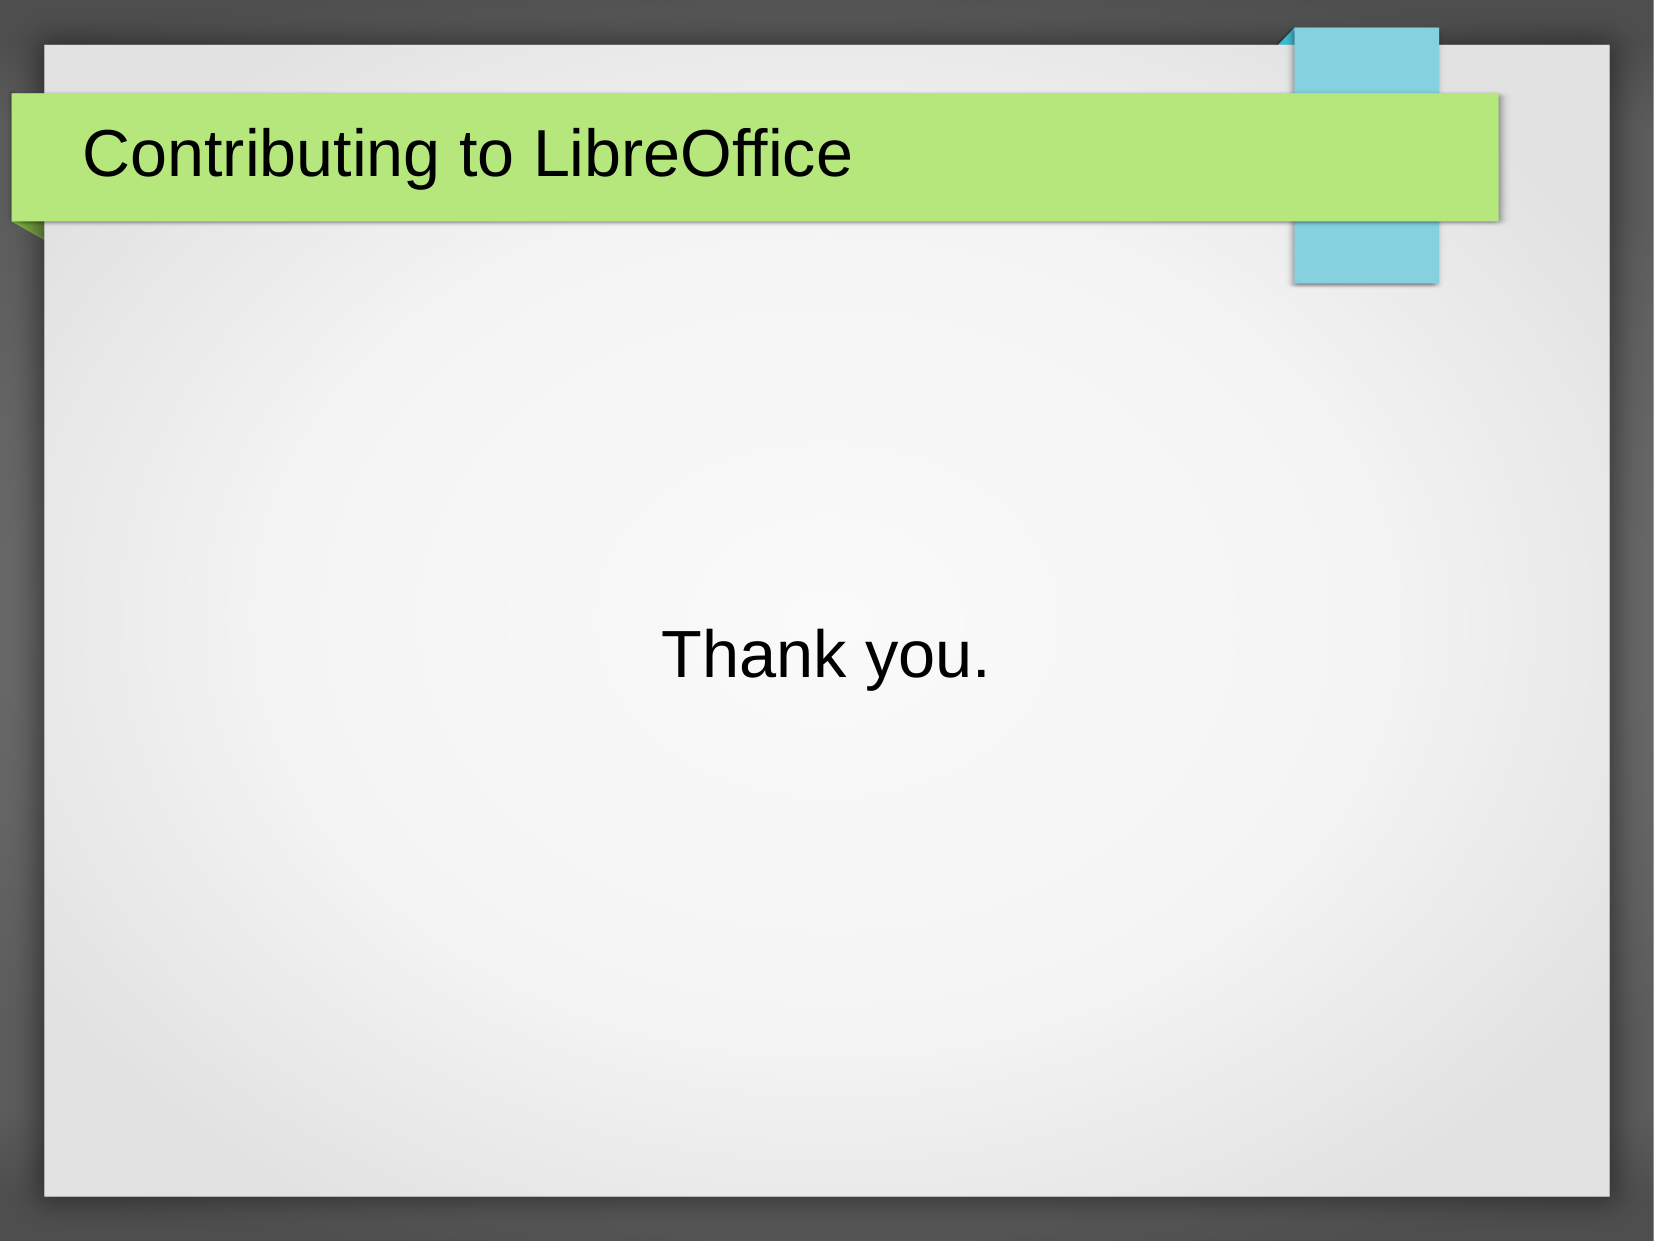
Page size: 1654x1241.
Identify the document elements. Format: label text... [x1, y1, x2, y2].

subtitle Thank you. [82, 295, 1571, 1015]
title Contributing to LibreOffice [82, 94, 1264, 213]
picture [0, 0, 1654, 1241]
